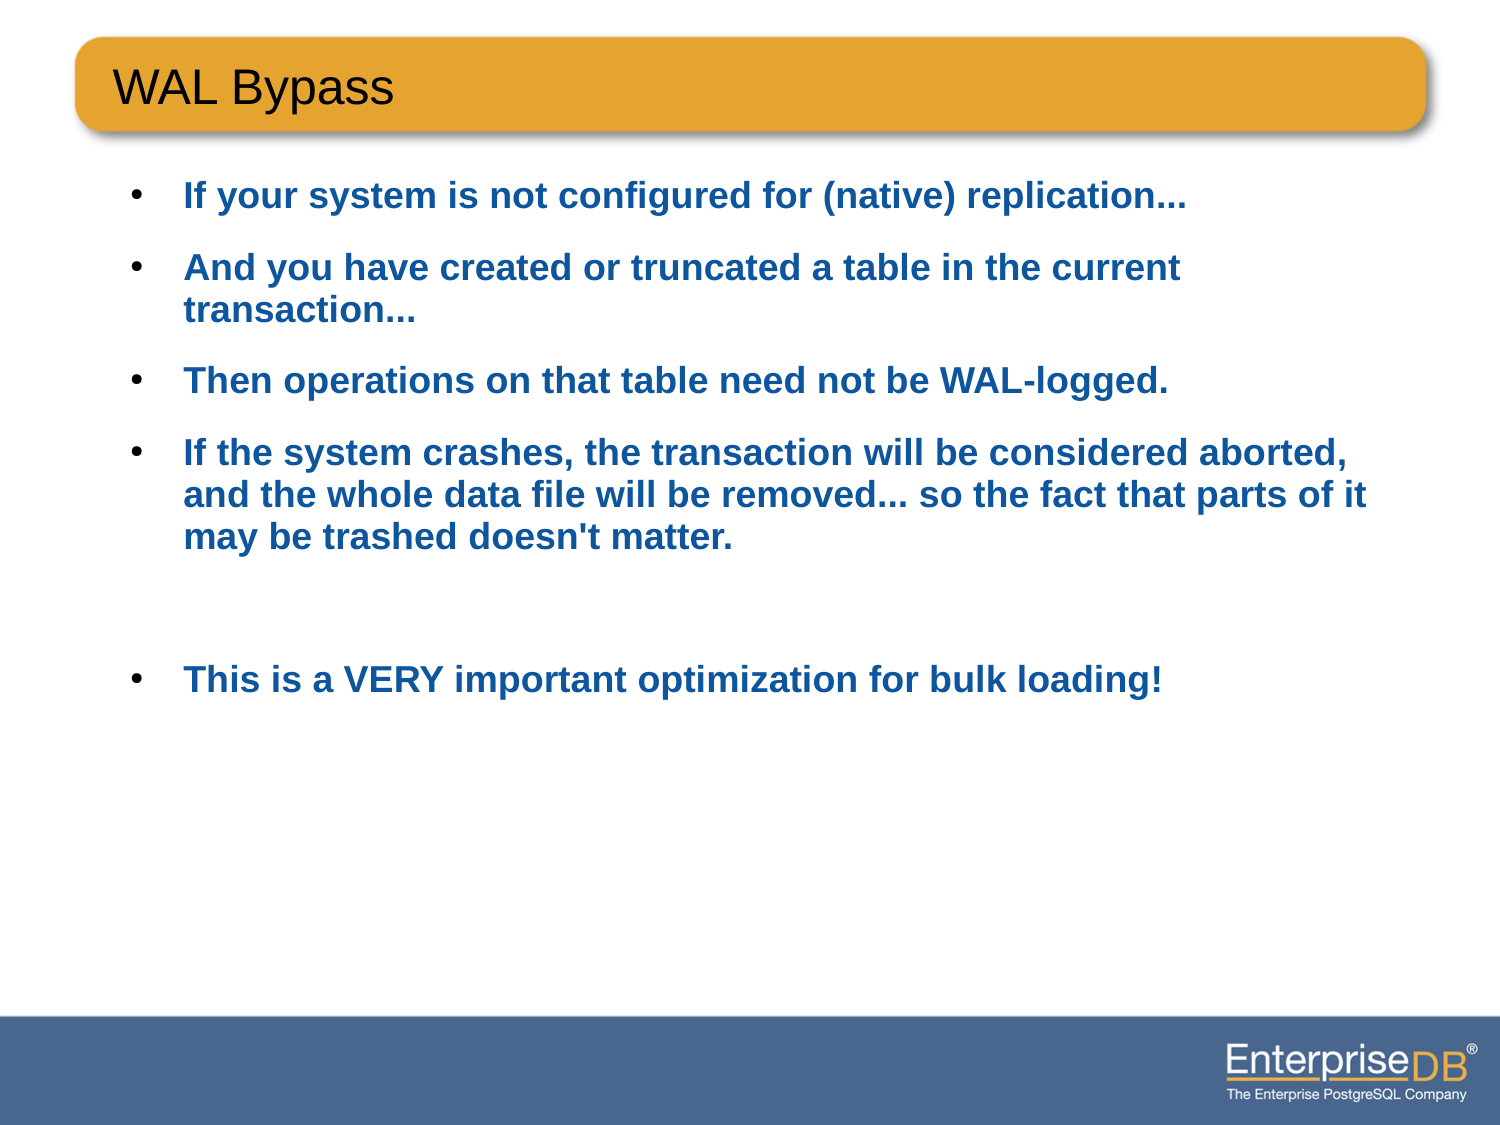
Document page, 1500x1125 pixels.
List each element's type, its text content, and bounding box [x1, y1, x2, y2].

picture [0, 0, 1500, 1125]
title WAL Bypass [112, 37, 1388, 138]
list If your system is not configured for (native) replication... And you have created or truncated a table in the current transaction... Then operations on that table need not be WAL-logged. If the system crashes, the transaction will be considered aborted, and the whole data file will be removed... so the fact that parts of it may be trashed doesn't matter. This is a VERY important optimization for bulk loading! [112, 174, 1388, 948]
